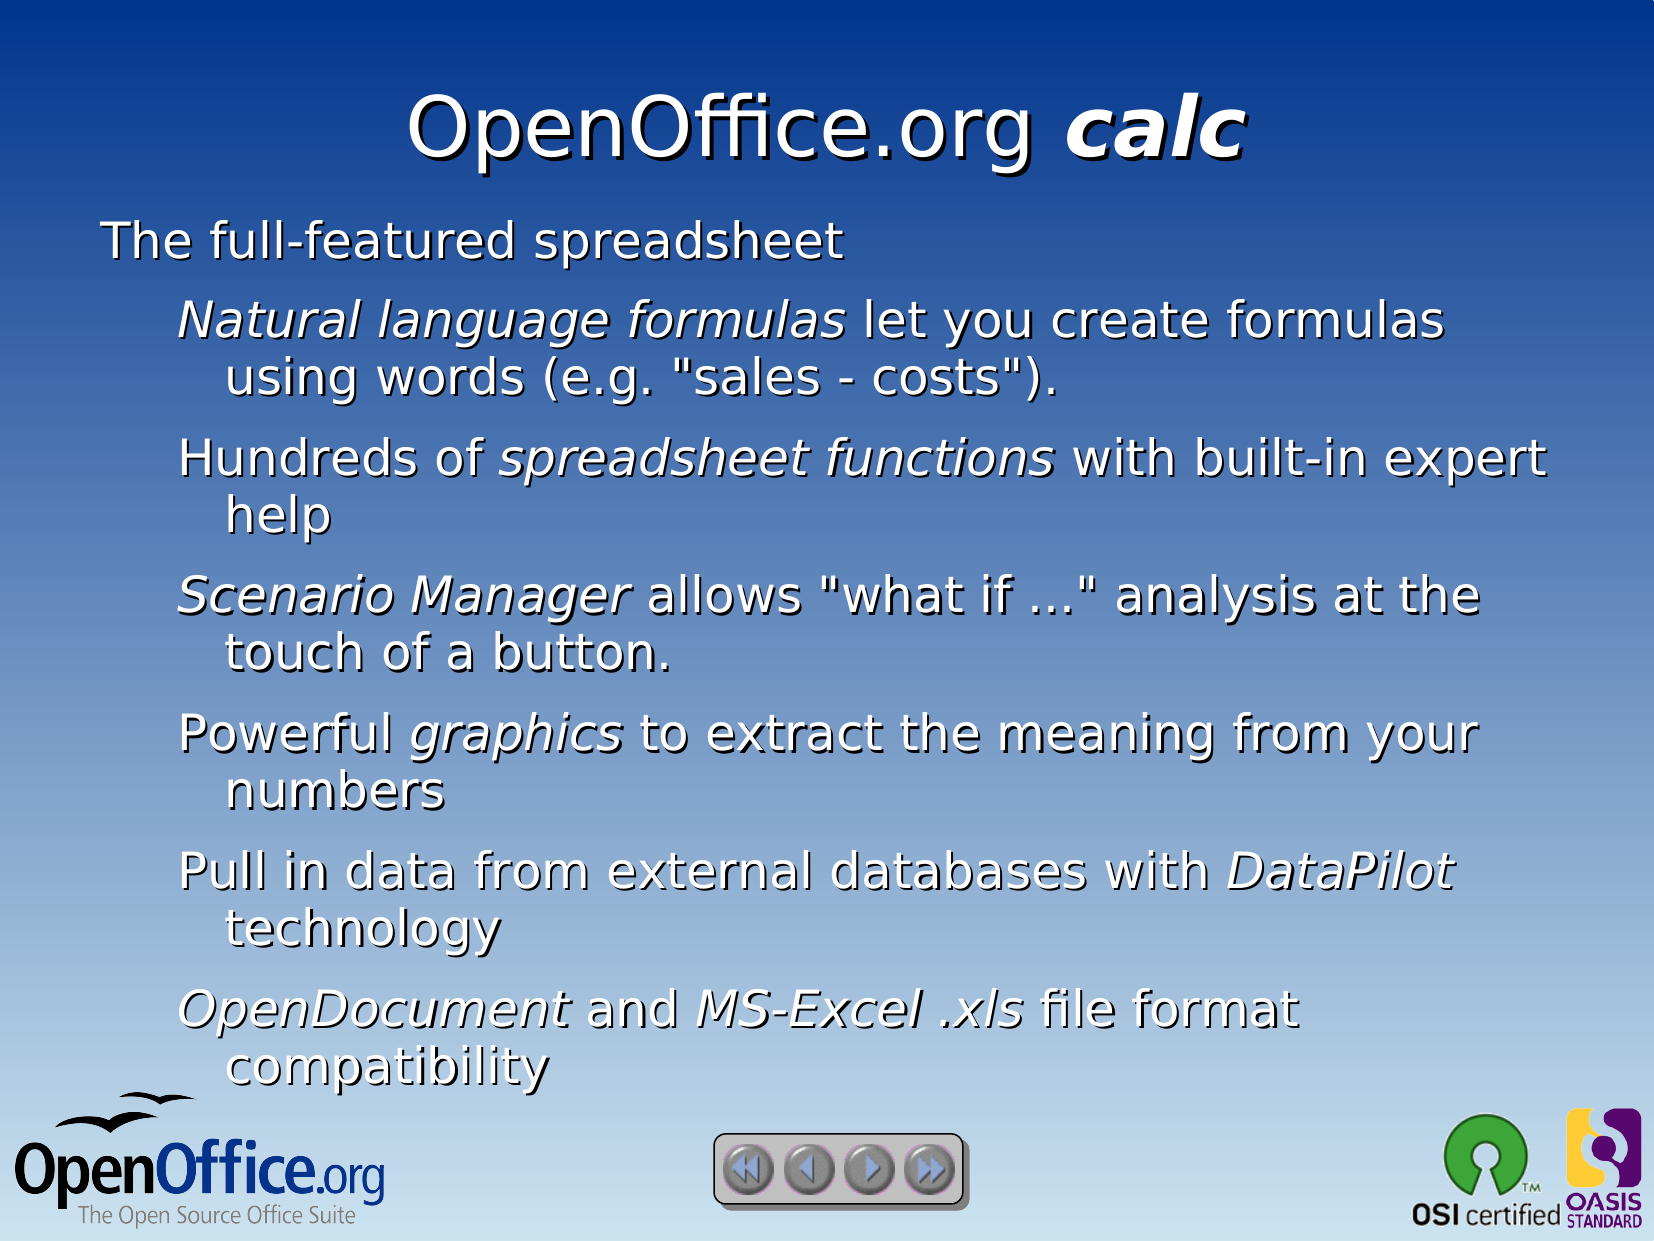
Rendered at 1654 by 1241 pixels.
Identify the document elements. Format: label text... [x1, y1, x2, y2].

picture [1405, 1102, 1654, 1238]
picture [15, 1092, 384, 1229]
picture [784, 1144, 835, 1195]
picture [844, 1144, 895, 1195]
picture [904, 1144, 955, 1195]
list The full-featured spreadsheet Natural language formulas let you create formulas using words (e.g. "sales - costs"). Hundreds of spreadsheet functions with built-in expert help Scenario Manager allows "what if ..." analysis at the touch of a button. Powerful graphics to extract the meaning from your numbers Pull in data from external databases with DataPilot technology OpenDocument and MS-Excel .xls file format compatibility [82, 212, 1571, 1097]
picture [723, 1144, 774, 1195]
title OpenOffice.org calc [82, 49, 1571, 207]
text_box [714, 1133, 963, 1204]
